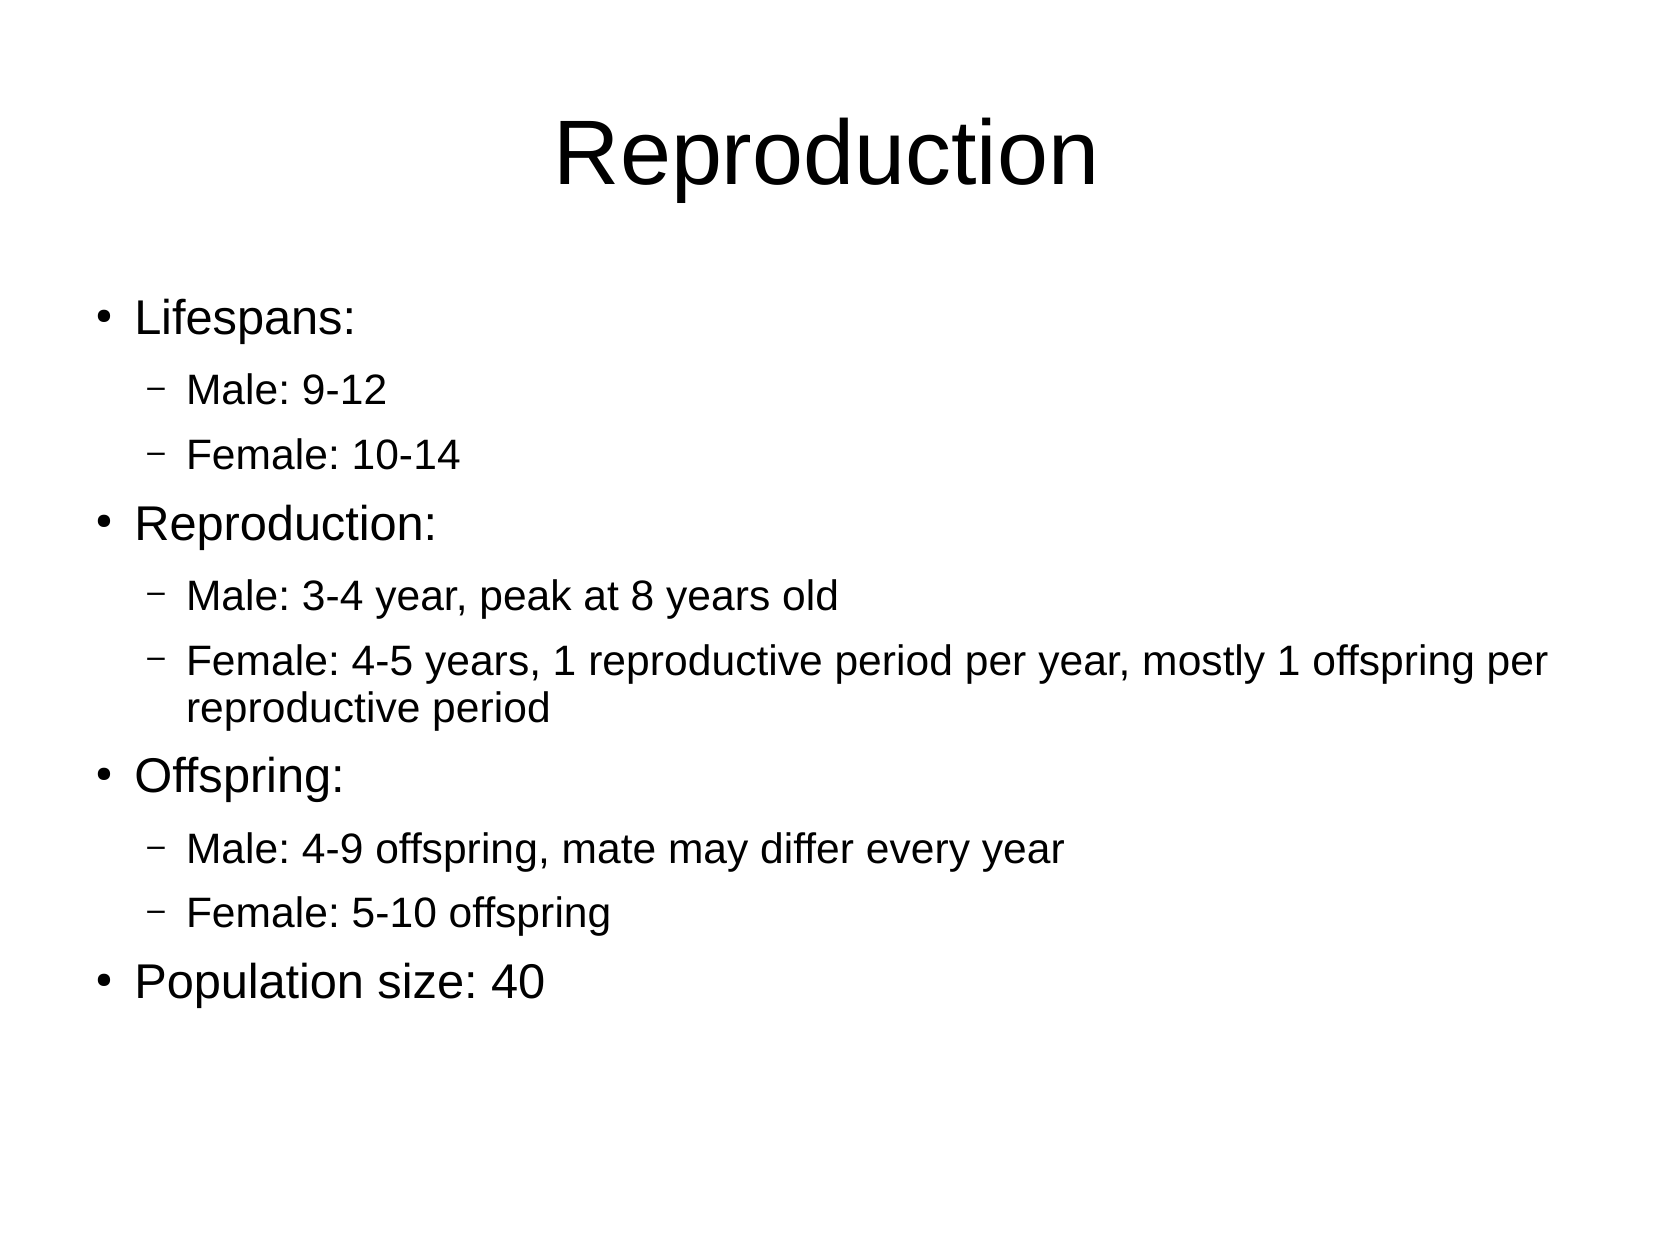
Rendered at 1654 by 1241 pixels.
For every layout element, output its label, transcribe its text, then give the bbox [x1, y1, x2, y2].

title Reproduction [82, 49, 1571, 257]
list Lifespans: Male: 9-12 Female: 10-14 Reproduction: Male: 3-4 year, peak at 8 years old Female: 4-5 years, 1 reproductive period per year, mostly 1 offspring per reproductive period Offspring: Male: 4-9 offspring, mate may differ every year Female: 5-10 offspring Population size: 40 [82, 290, 1571, 1010]
